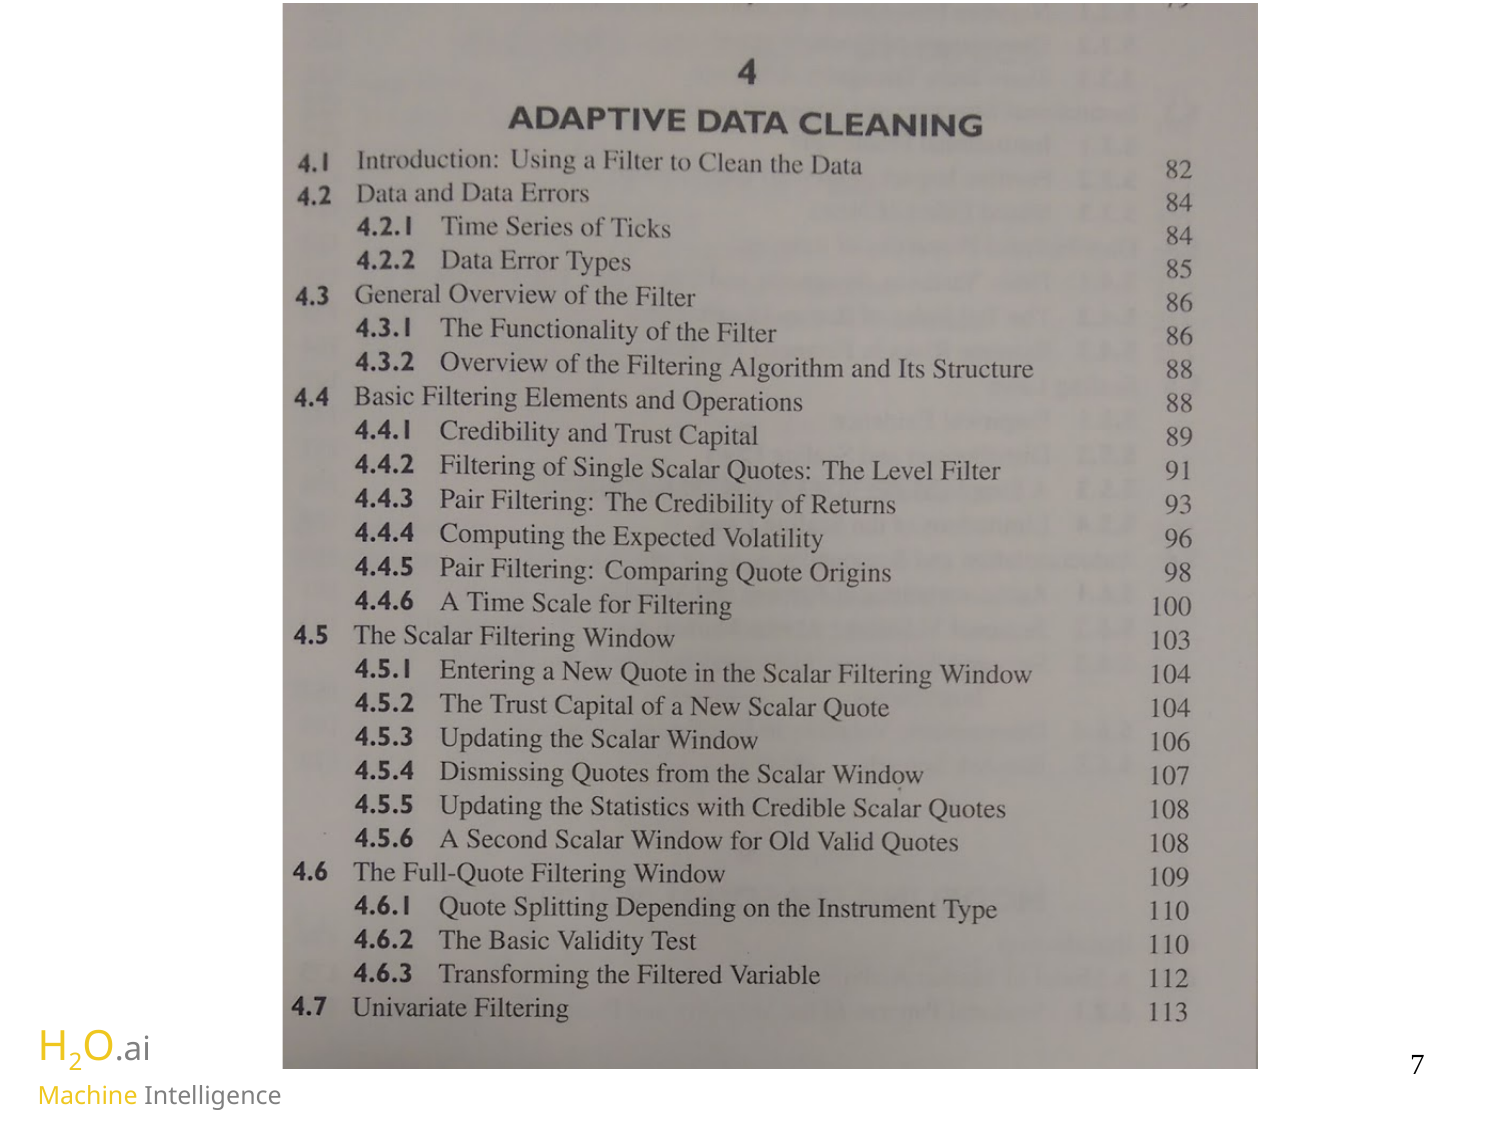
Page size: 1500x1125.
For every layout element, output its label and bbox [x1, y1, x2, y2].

picture [282, 3, 1258, 1069]
